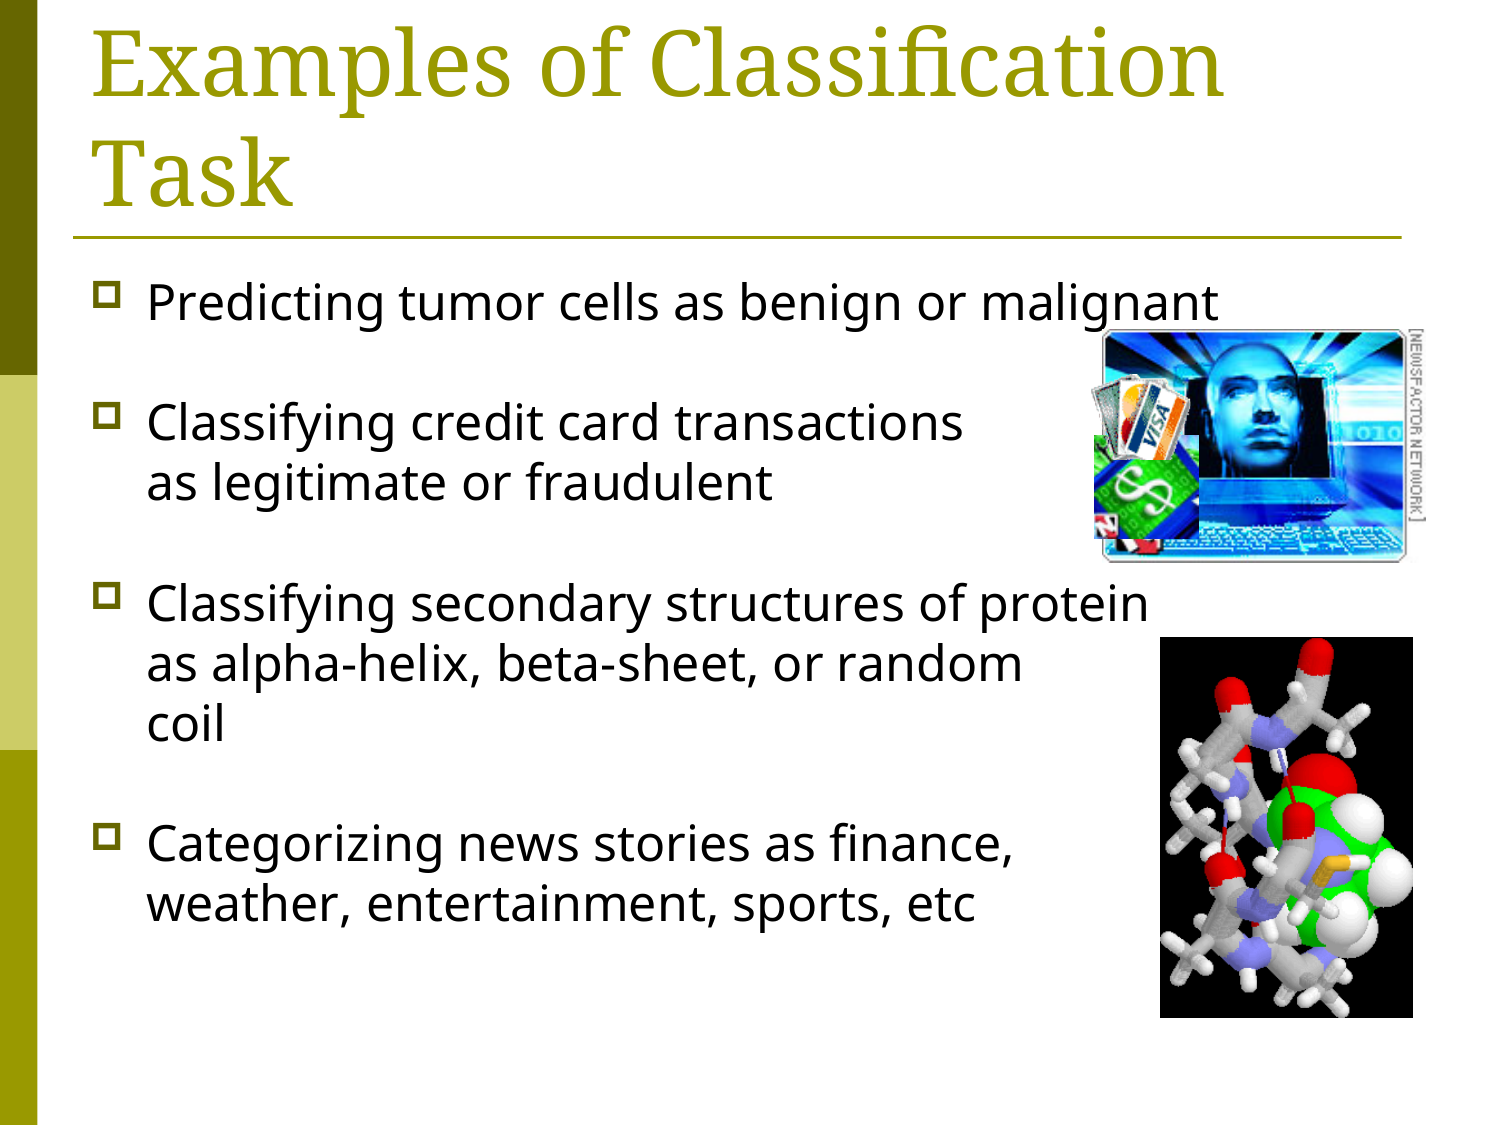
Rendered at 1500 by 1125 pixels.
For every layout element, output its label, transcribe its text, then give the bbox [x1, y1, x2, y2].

chart [1087, 367, 1203, 543]
list Predicting tumor cells as benign or malignant Classifying credit card transactions as legitimate or fraudulent Classifying secondary structures of protein as alpha-helix, beta-sheet, or random coil Categorizing news stories as finance, weather, entertainment, sports, etc [75, 262, 1426, 1006]
title Examples of Classification Task [75, 45, 1426, 233]
picture [1160, 637, 1413, 1018]
picture [1102, 329, 1426, 563]
